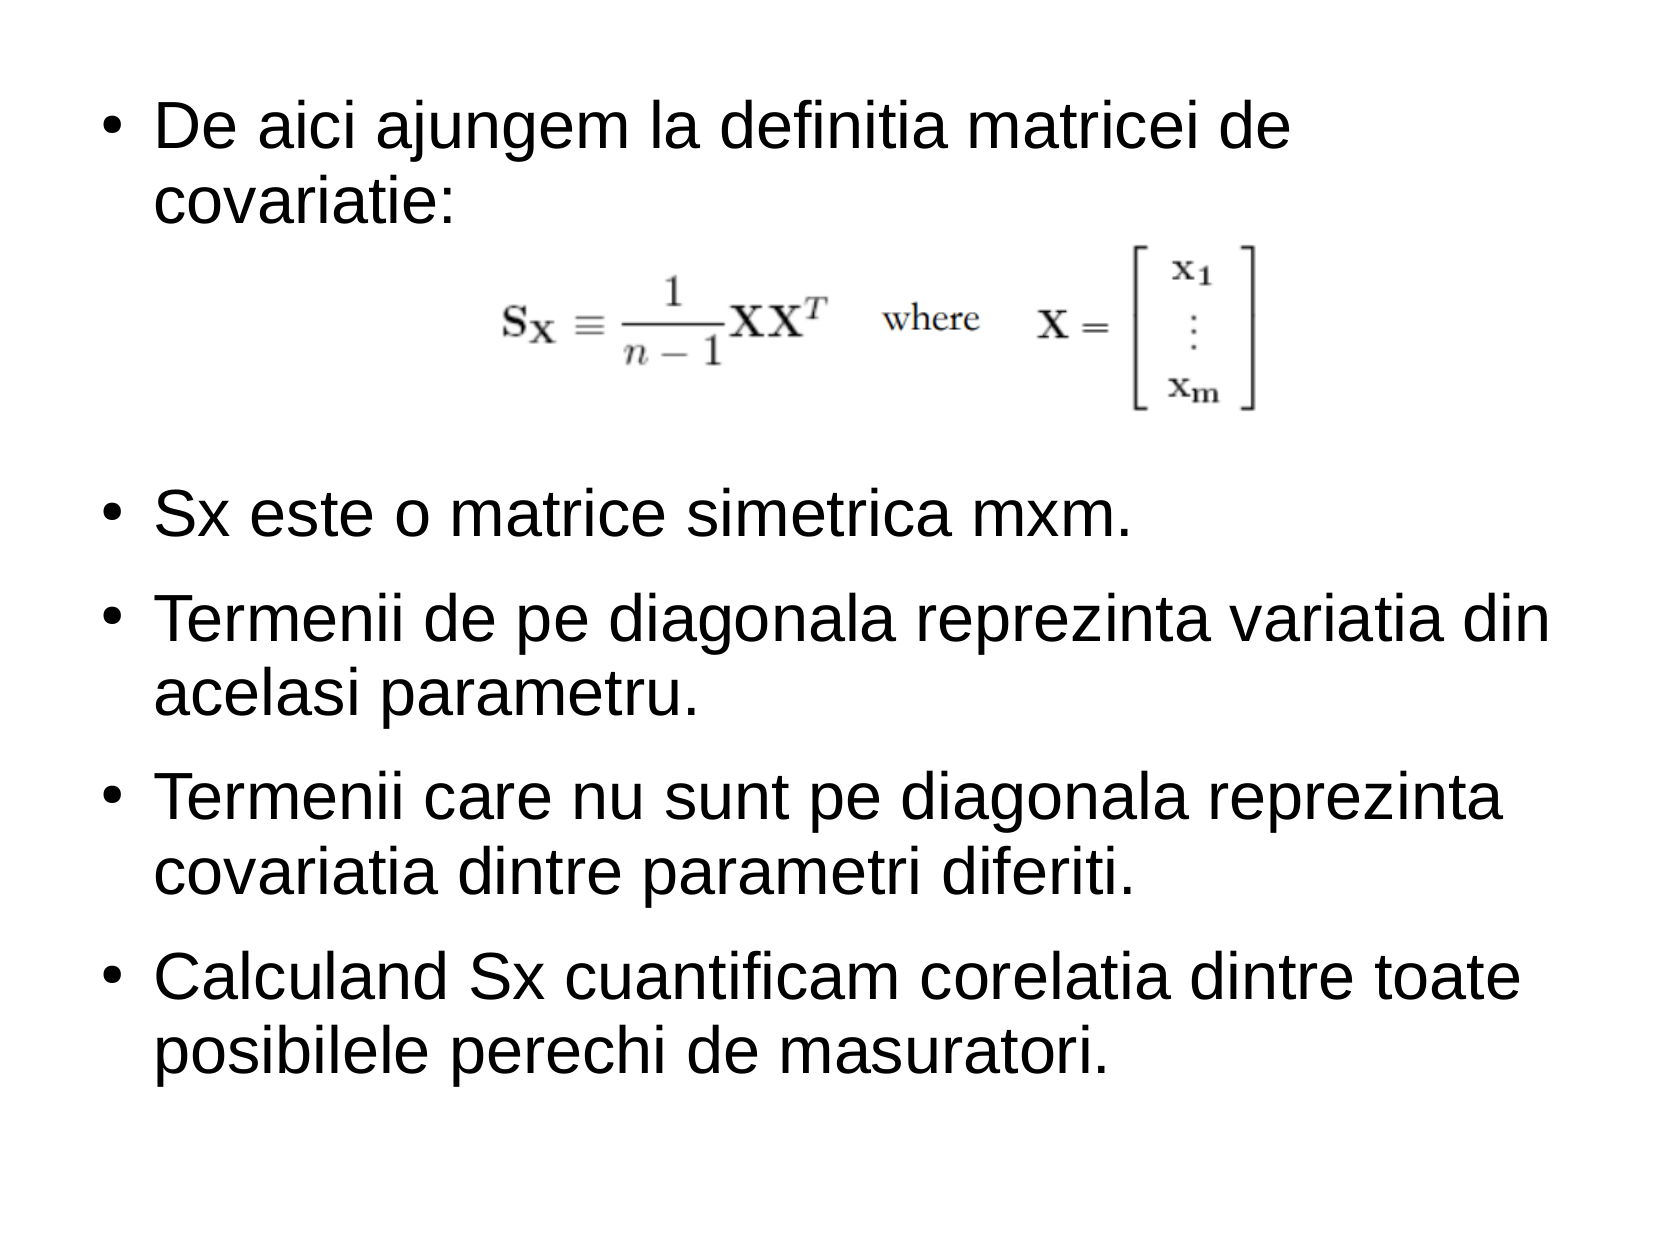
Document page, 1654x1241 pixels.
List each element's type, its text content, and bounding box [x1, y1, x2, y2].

picture [489, 236, 1270, 419]
list De aici ajungem la definitia matricei de covariatie: Sx este o matrice simetrica mxm. Termenii de pe diagonala reprezinta variatia din acelasi parametru. Termenii care nu sunt pe diagonala reprezinta covariatia dintre parametri diferiti. Calculand Sx cuantificam corelatia dintre toate posibilele perechi de masuratori. [82, 88, 1571, 1187]
